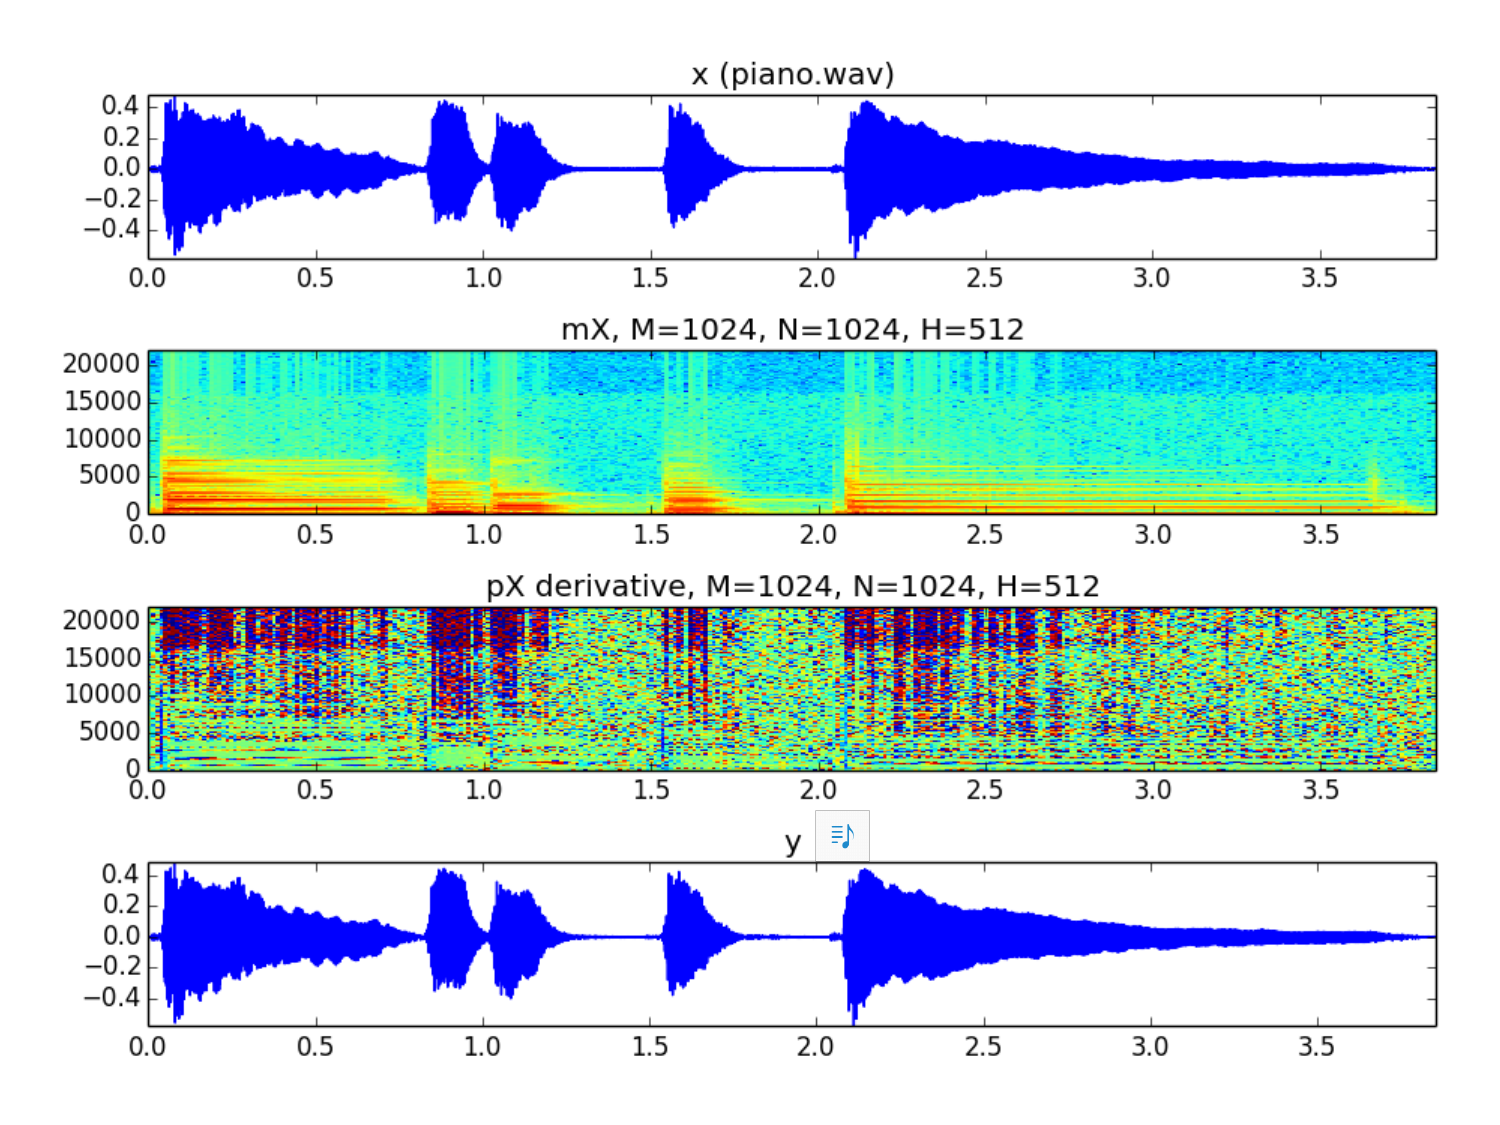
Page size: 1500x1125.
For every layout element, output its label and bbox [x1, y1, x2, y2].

picture [37, 35, 1463, 1086]
text_box [815, 810, 871, 863]
